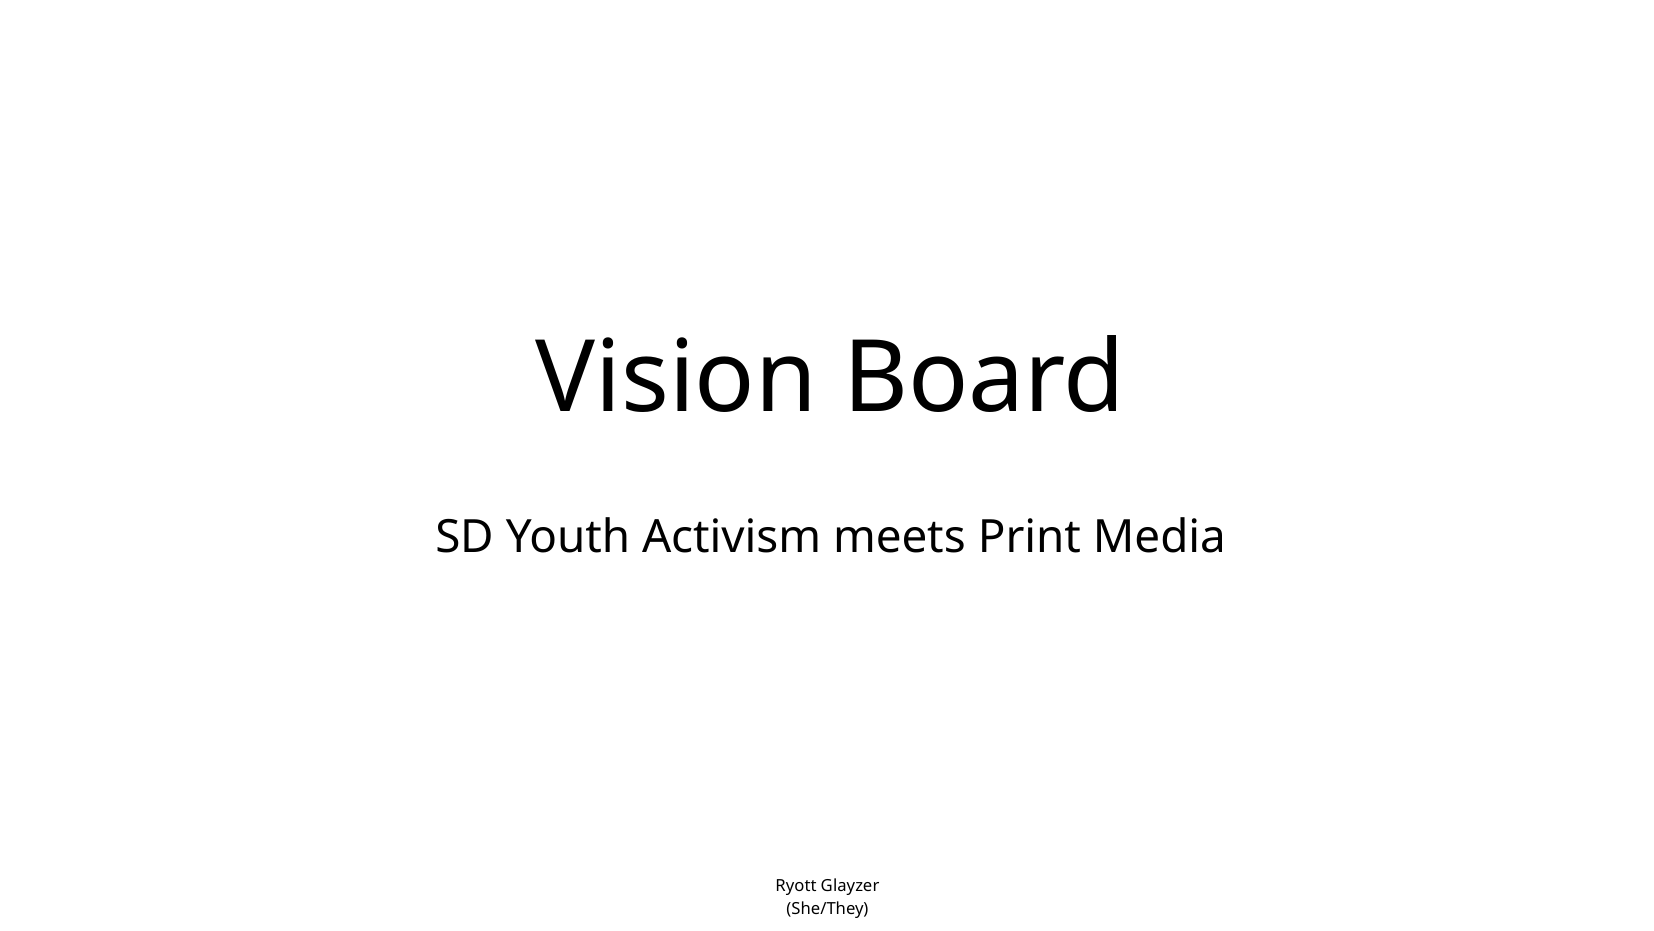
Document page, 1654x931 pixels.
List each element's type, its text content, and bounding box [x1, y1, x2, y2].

subtitle Vision Board SD Youth Activism meets Print Media [86, 75, 1576, 795]
